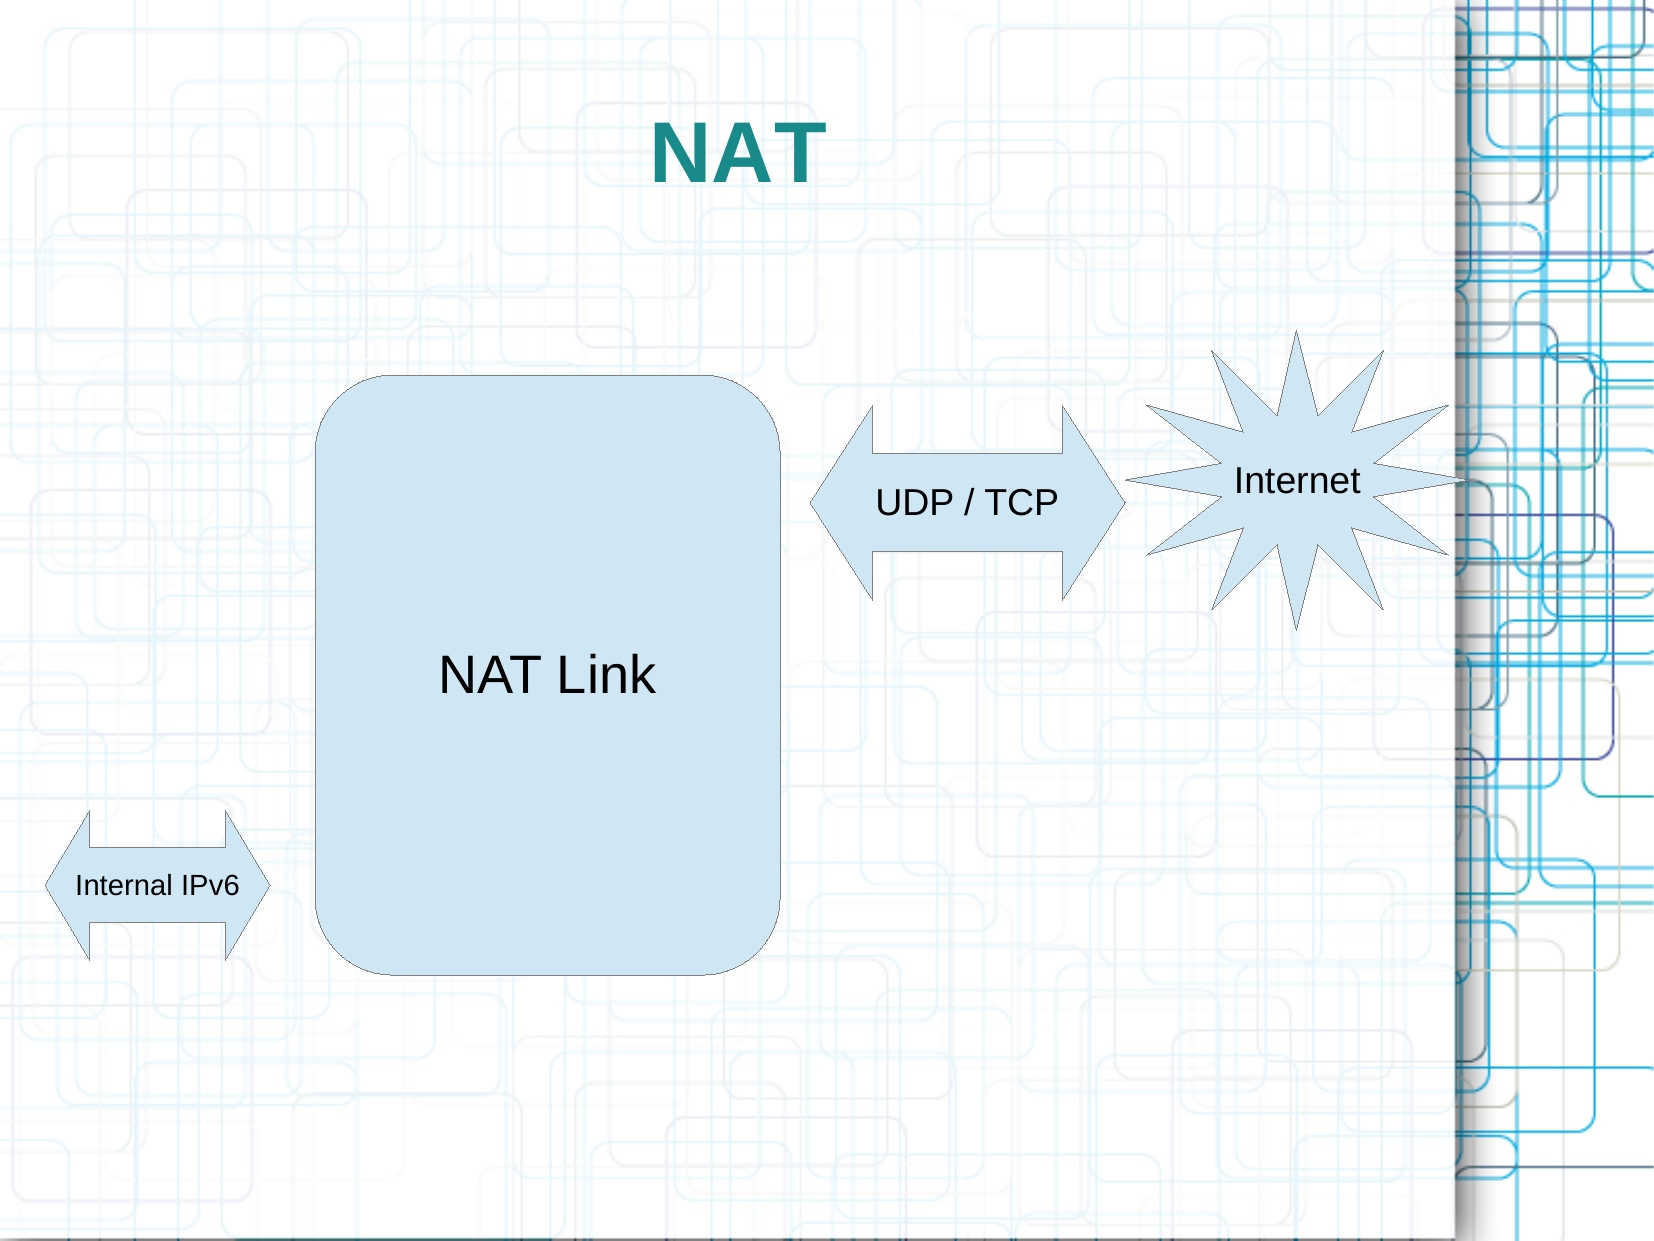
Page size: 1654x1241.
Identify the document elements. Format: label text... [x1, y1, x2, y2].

title NAT [59, 49, 1418, 257]
text_box NAT Link [315, 375, 781, 976]
picture [0, 0, 1654, 1241]
text_box Internal IPv6 [45, 810, 271, 961]
text_box UDP / TCP [810, 405, 1126, 601]
text_box Internet [1125, 330, 1471, 631]
